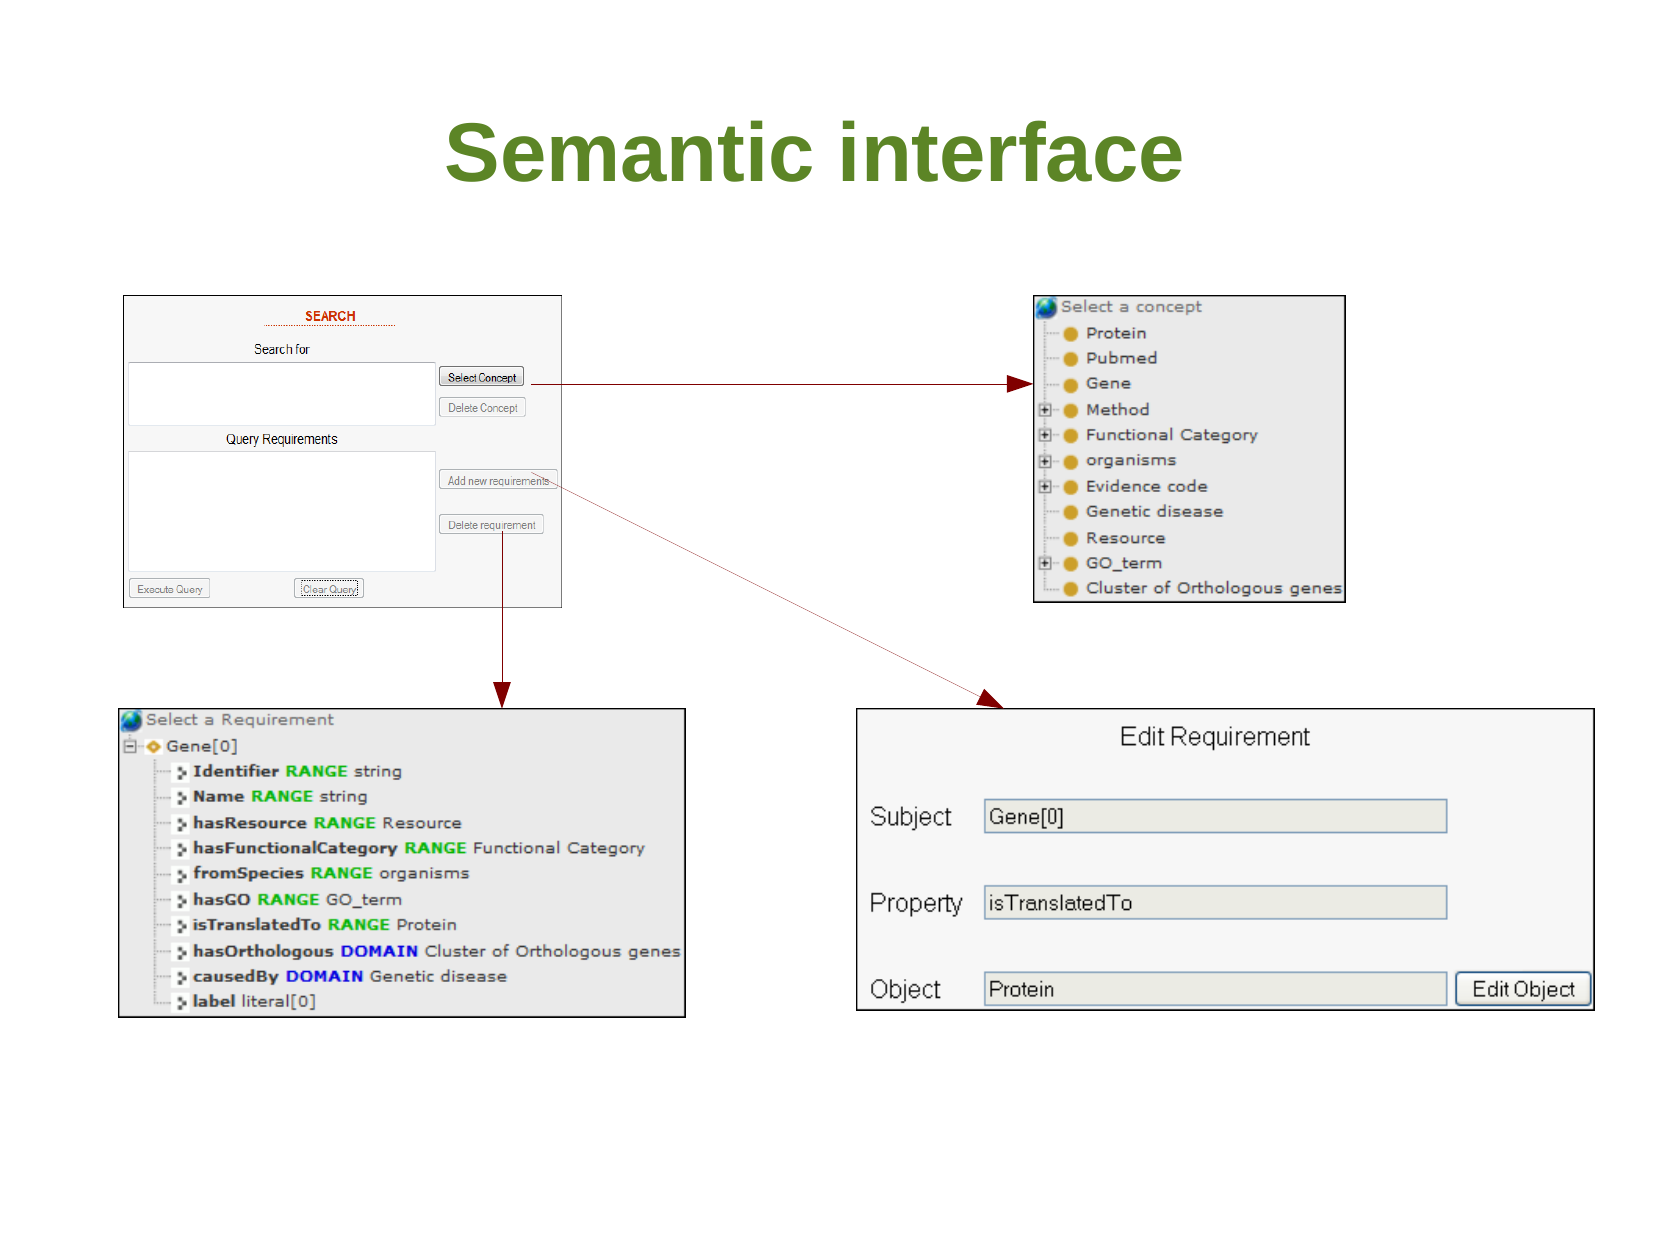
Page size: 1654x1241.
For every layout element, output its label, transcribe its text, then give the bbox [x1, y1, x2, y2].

picture [123, 295, 562, 608]
picture [118, 708, 686, 1018]
picture [856, 708, 1595, 1011]
title Semantic interface [82, 56, 1571, 250]
picture [1033, 295, 1346, 604]
